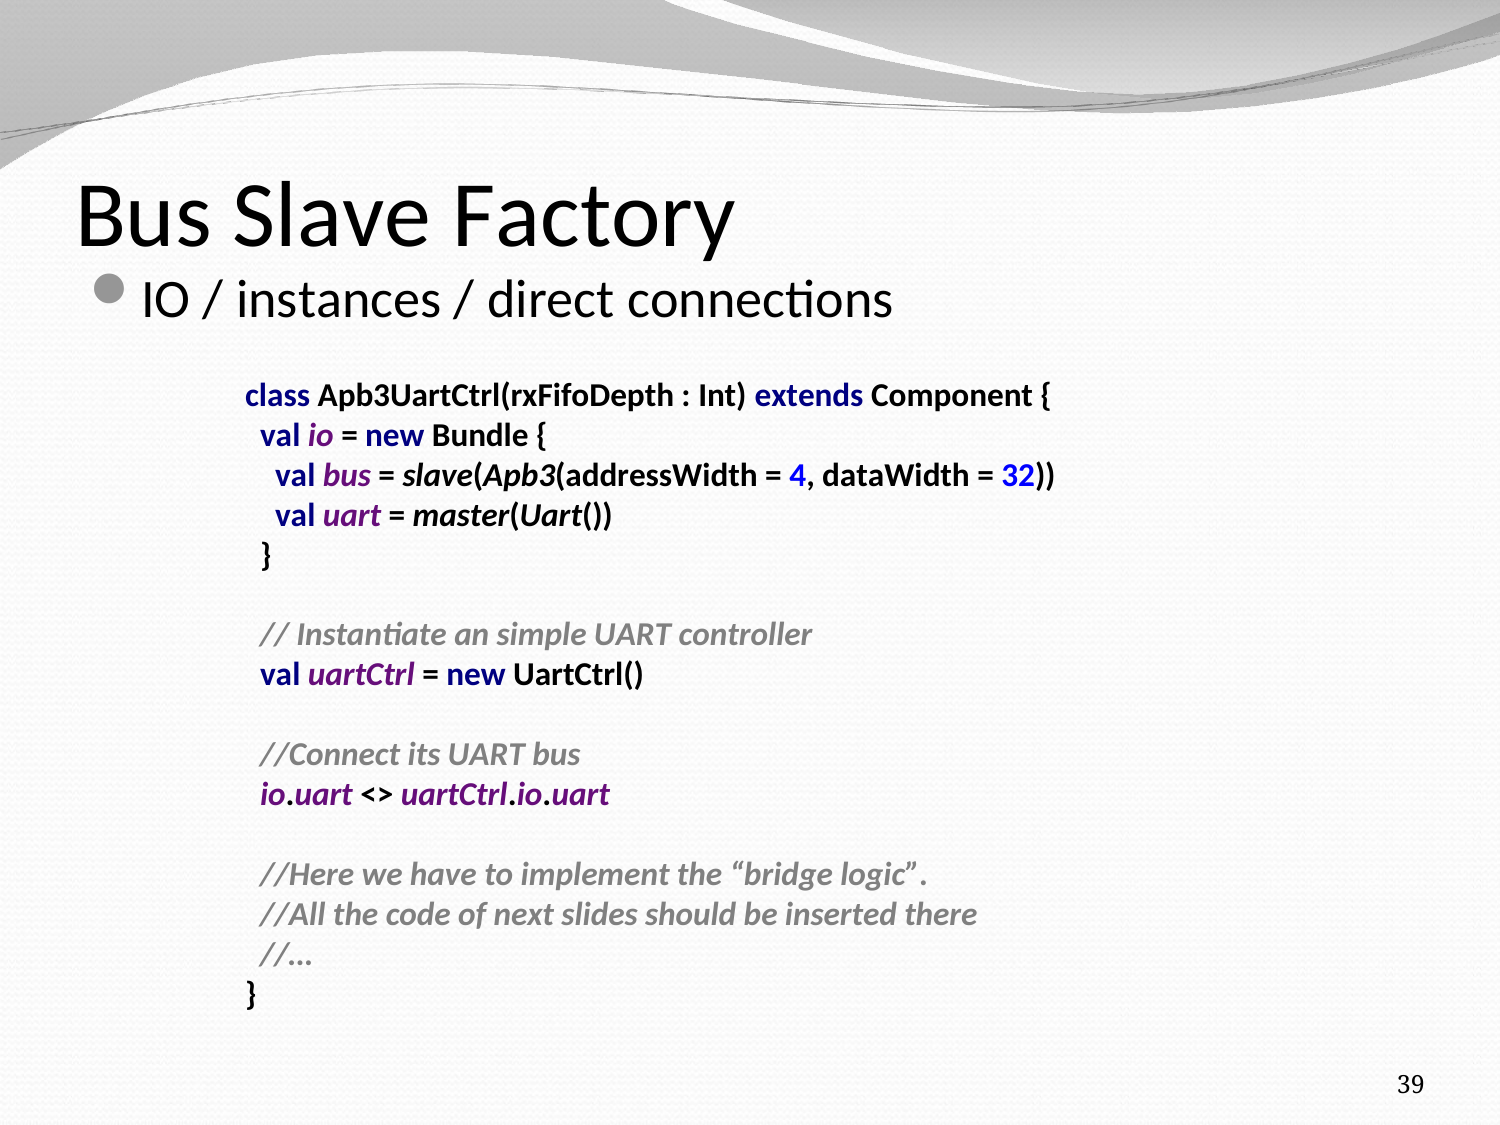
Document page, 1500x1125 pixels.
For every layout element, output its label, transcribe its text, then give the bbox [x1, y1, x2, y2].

text_box <numéro> [1299, 1042, 1426, 1103]
picture [0, 0, 1500, 1125]
title Bus Slave Factory [75, 78, 1426, 255]
list IO / instances / direct connections [74, 255, 1459, 1009]
text_box class Apb3UartCtrl(rxFifoDepth : Int) extends Component { val io = new Bundle { val bus = slave(Apb3(addressWidth = 4, dataWidth = 32)) val uart = master(Uart()) } // Instantiate an simple UART controller val uartCtrl = new UartCtrl() //Connect its UART bus io.uart <> uartCtrl.io.uart //Here we have to implement the “bridge logic”. //All the code of next slides should be inserted there //… } [230, 365, 1071, 1020]
